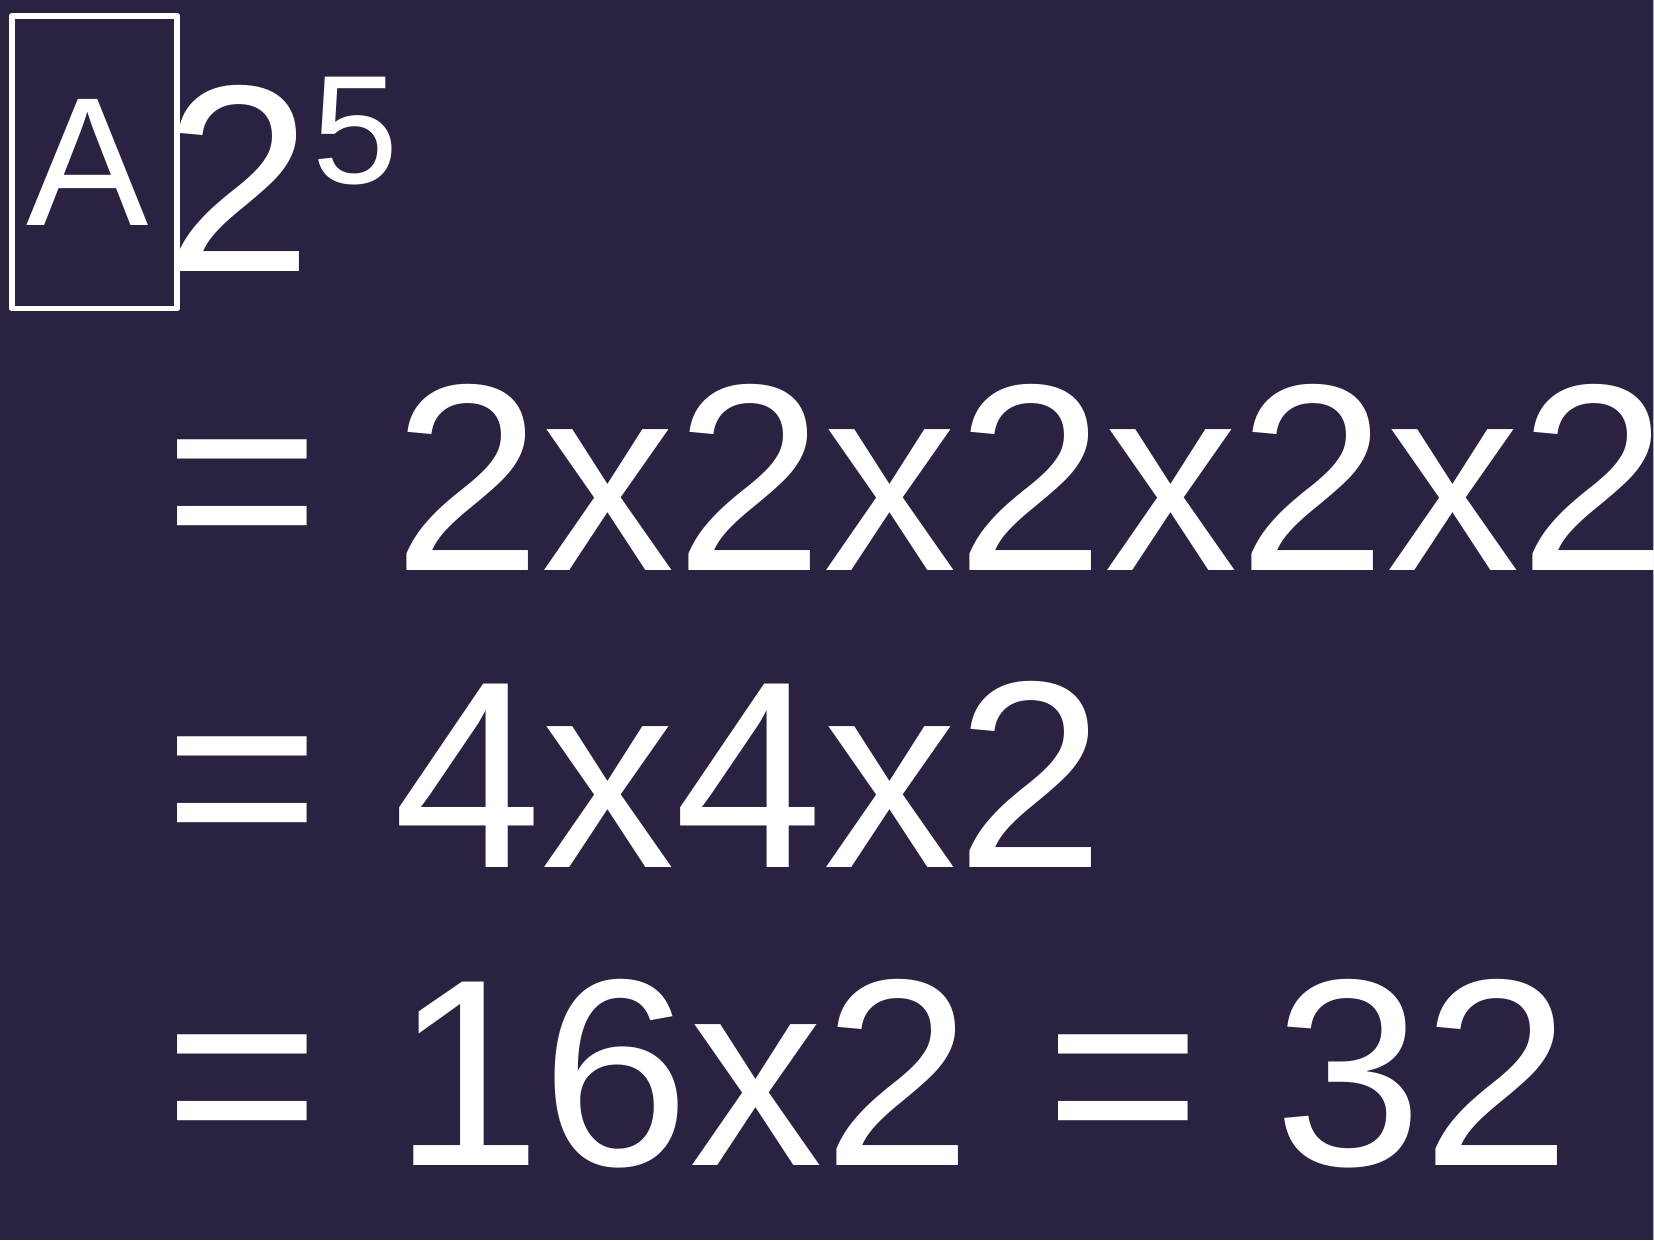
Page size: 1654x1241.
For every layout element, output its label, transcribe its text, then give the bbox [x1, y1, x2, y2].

title 25 = 2x2x2x2x2 = 4x4x2 = 16x2 = 32 [164, 30, 1654, 1223]
text_box A [11, 15, 178, 309]
